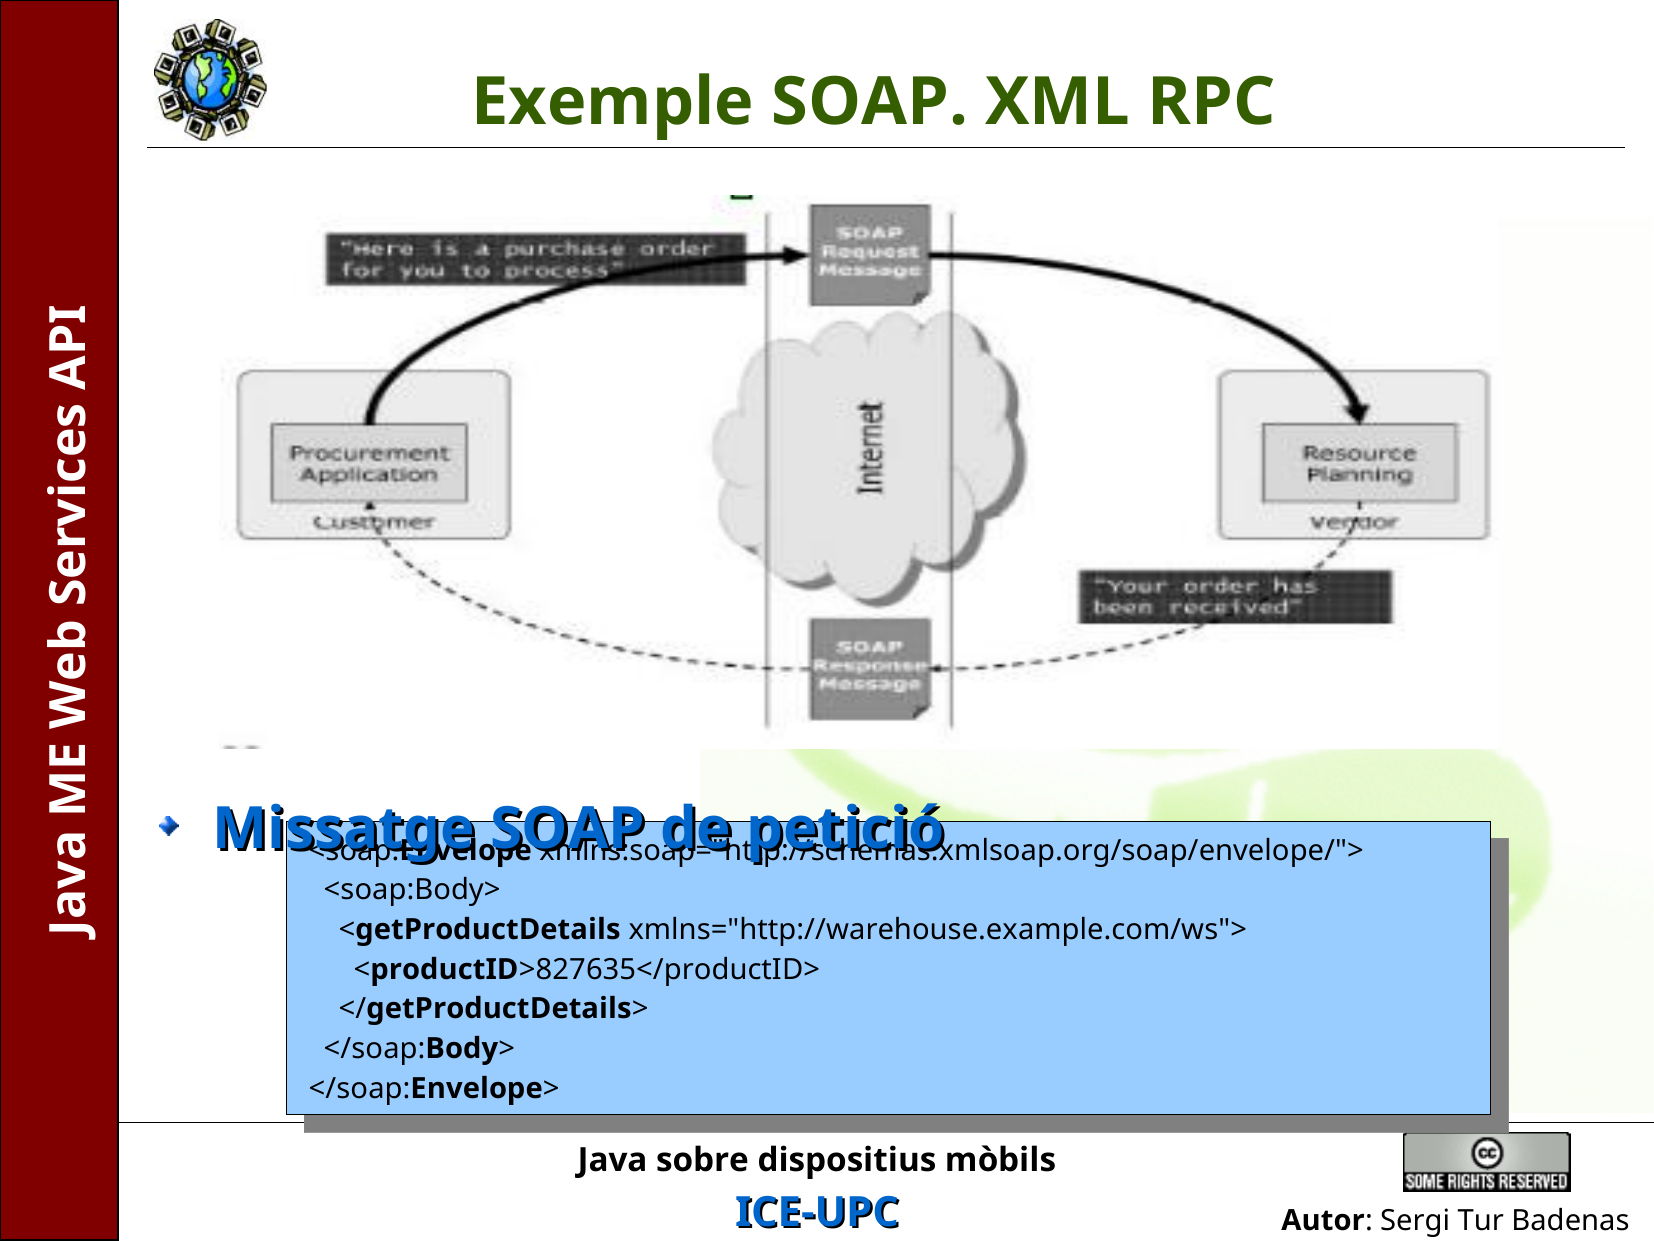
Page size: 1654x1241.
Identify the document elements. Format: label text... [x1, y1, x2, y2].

picture [219, 195, 1654, 1113]
title Exemple SOAP. XML RPC [129, 49, 1619, 148]
picture [154, 19, 268, 49]
list Missatge SOAP de petició [141, 242, 1630, 1093]
picture [1403, 1132, 1571, 1192]
